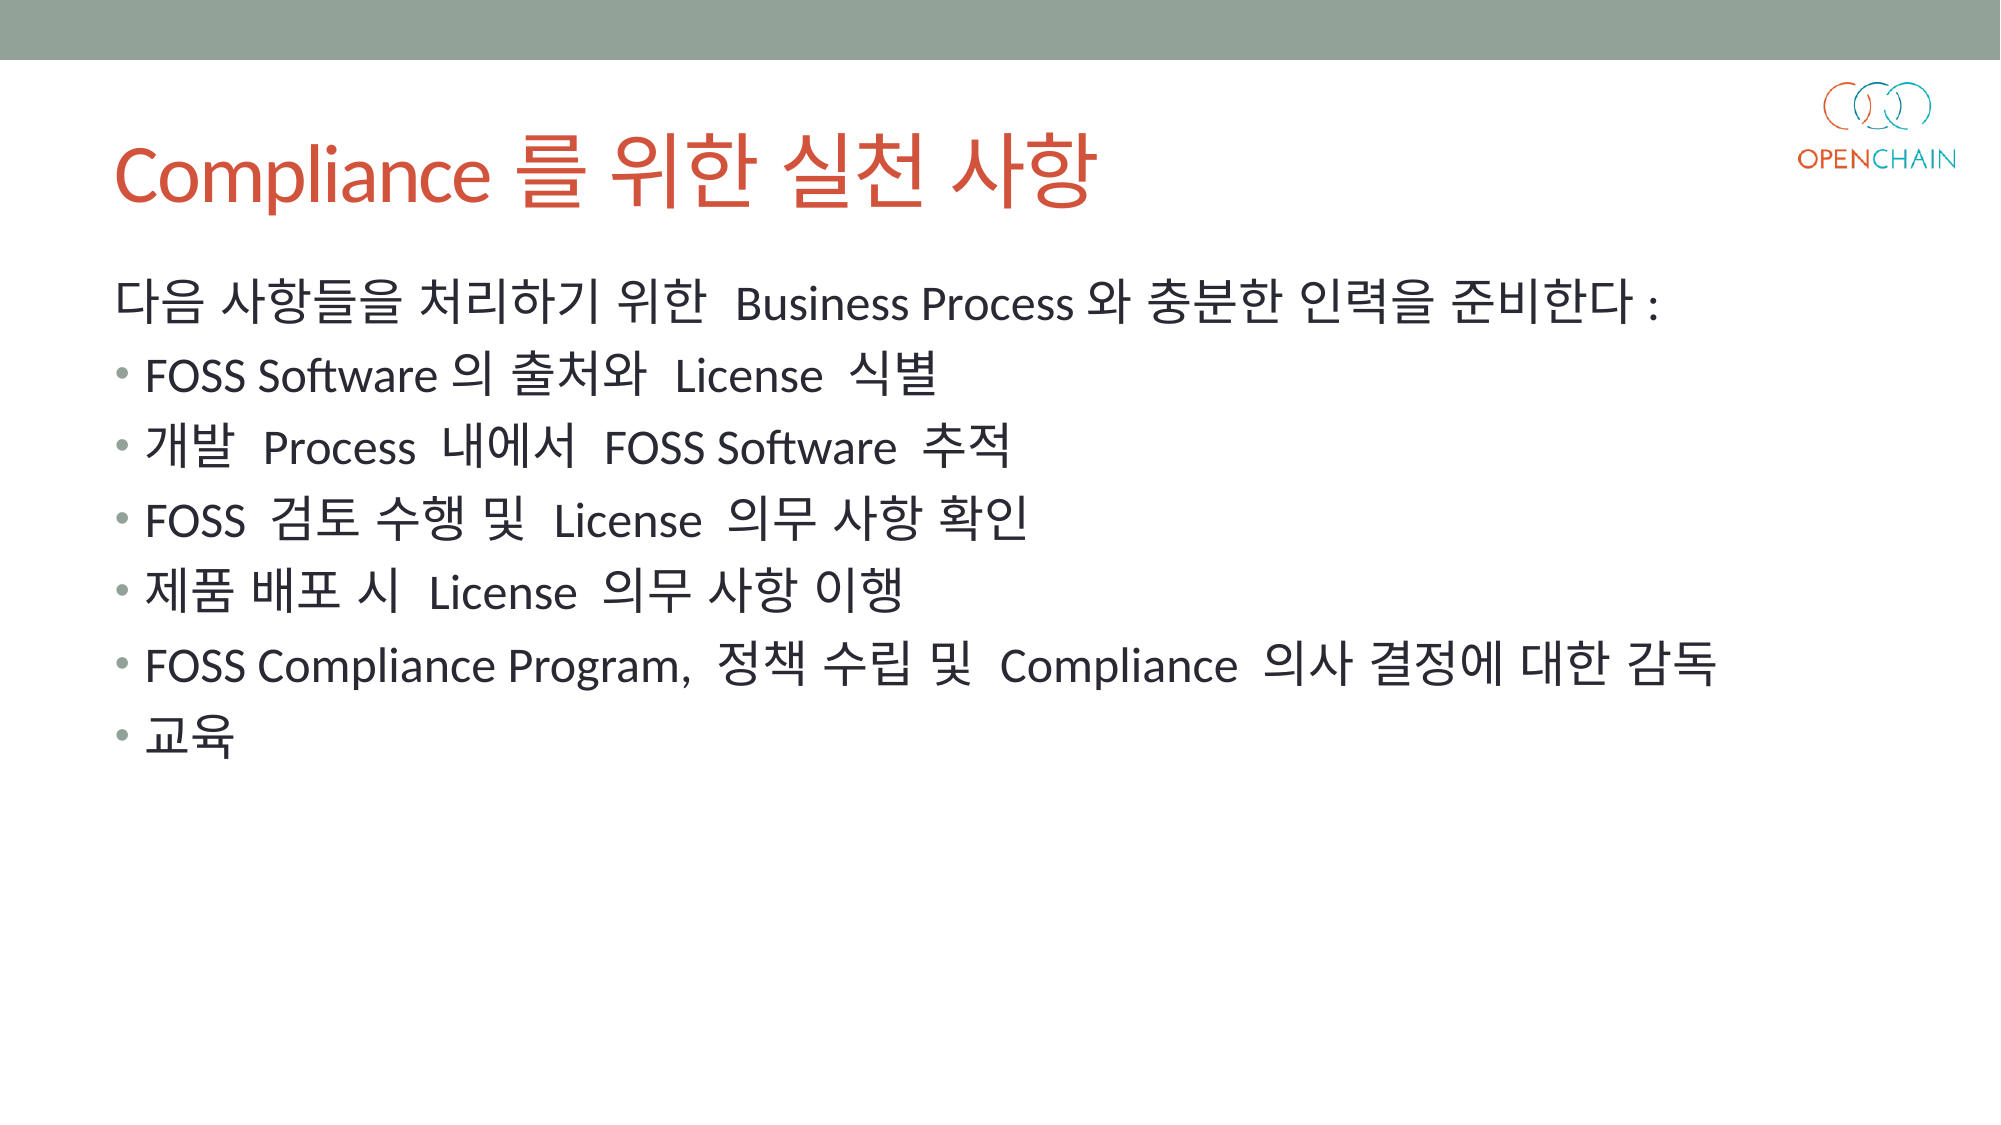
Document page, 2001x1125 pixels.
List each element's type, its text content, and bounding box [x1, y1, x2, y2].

list 다음 사항들을 처리하기 위한 Business Process와 충분한 인력을 준비한다: FOSS Software의 출처와 License 식별 개발 Process 내에서 FOSS Software 추적 FOSS 검토 수행 및 License 의무 사항 확인 제품 배포 시 License 의무 사항 이행 FOSS Compliance Program, 정책 수립 및 Compliance 의사 결정에 대한 감독 교육 [99, 262, 1900, 1063]
title Compliance를 위한 실천 사항 [99, 87, 1900, 251]
